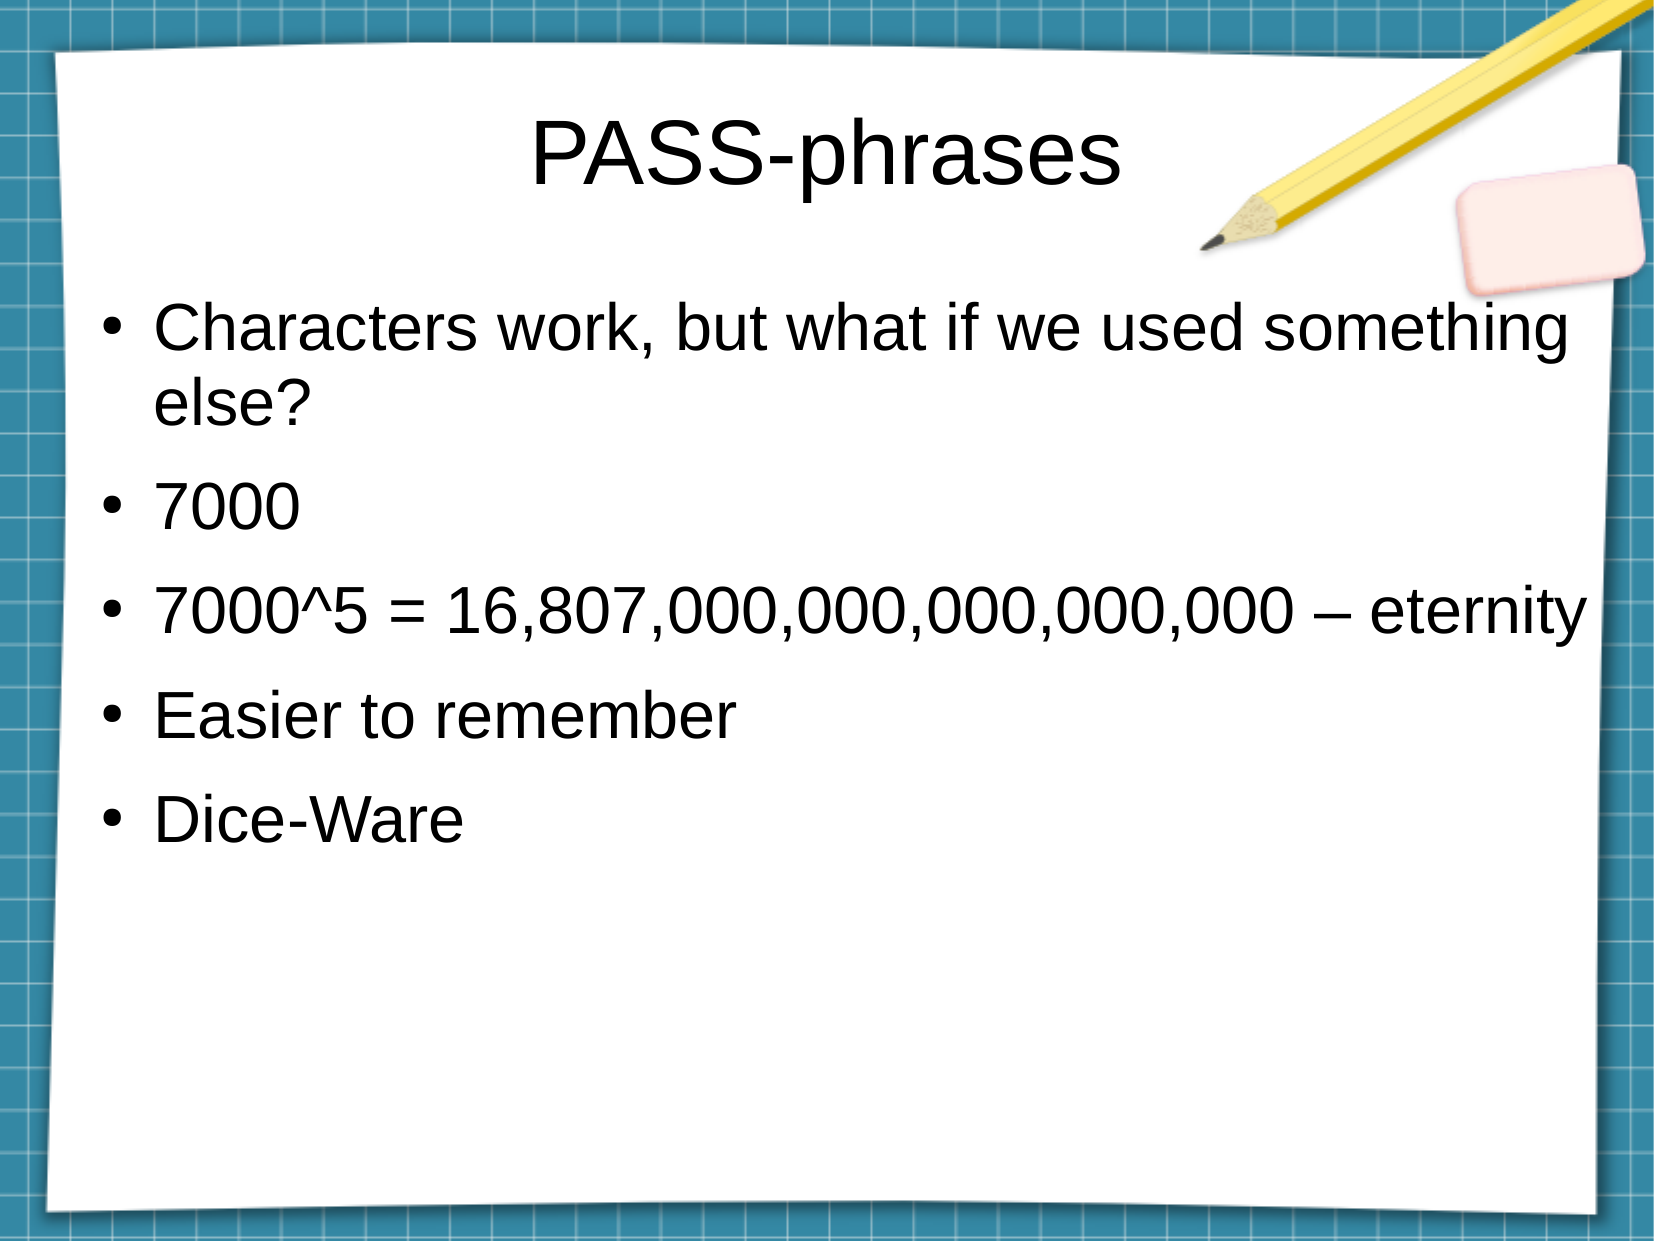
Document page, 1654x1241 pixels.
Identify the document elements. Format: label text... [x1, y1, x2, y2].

picture [0, 0, 1654, 1241]
list Characters work, but what if we used something else? 7000 7000^5 = 16,807,000,000,000,000,000 – eternity Easier to remember Dice-Ware [82, 290, 1591, 1010]
title PASS-phrases [82, 49, 1571, 257]
